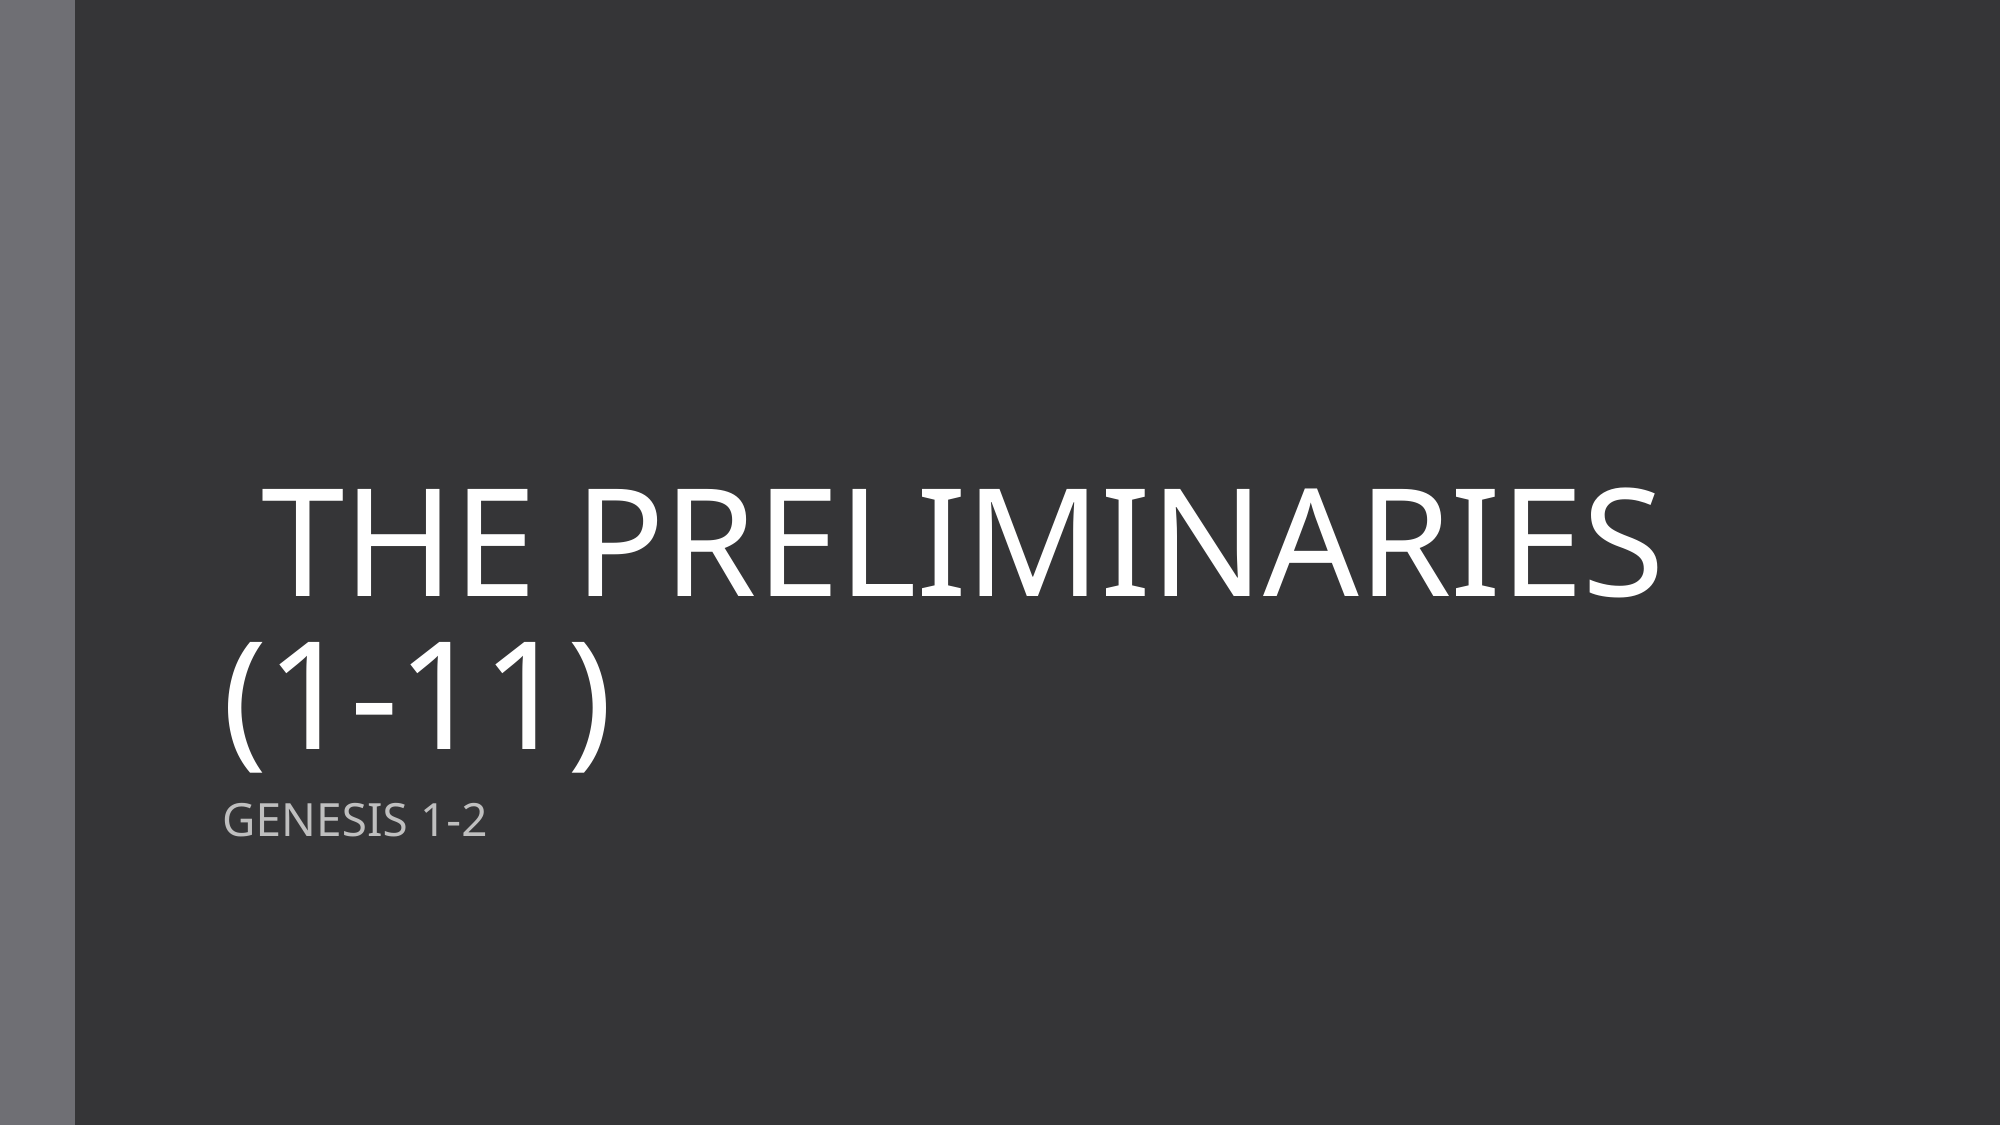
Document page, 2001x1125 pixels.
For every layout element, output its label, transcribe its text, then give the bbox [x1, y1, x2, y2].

title THE PRELIMINARIES (1-11) [206, 124, 1752, 787]
subtitle GENESIS 1-2 [206, 787, 1752, 1066]
